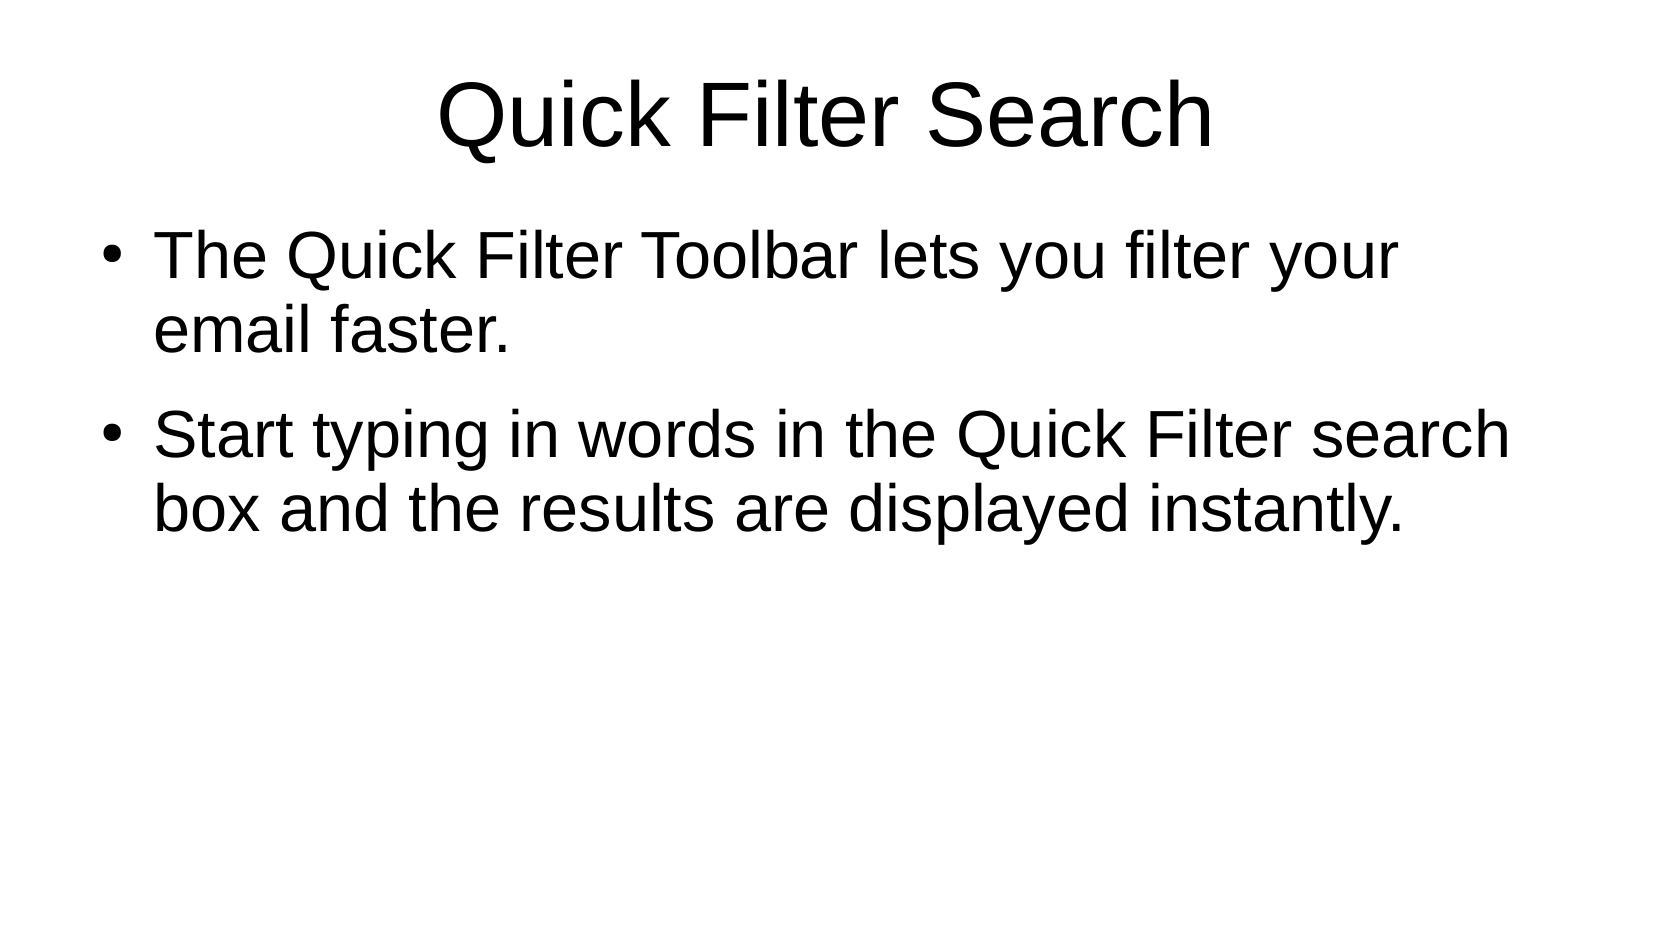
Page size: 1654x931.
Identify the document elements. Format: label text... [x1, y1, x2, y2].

list The Quick Filter Toolbar lets you filter your email faster. Start typing in words in the Quick Filter search box and the results are displayed instantly. [82, 217, 1571, 758]
title Quick Filter Search [82, 37, 1571, 193]
